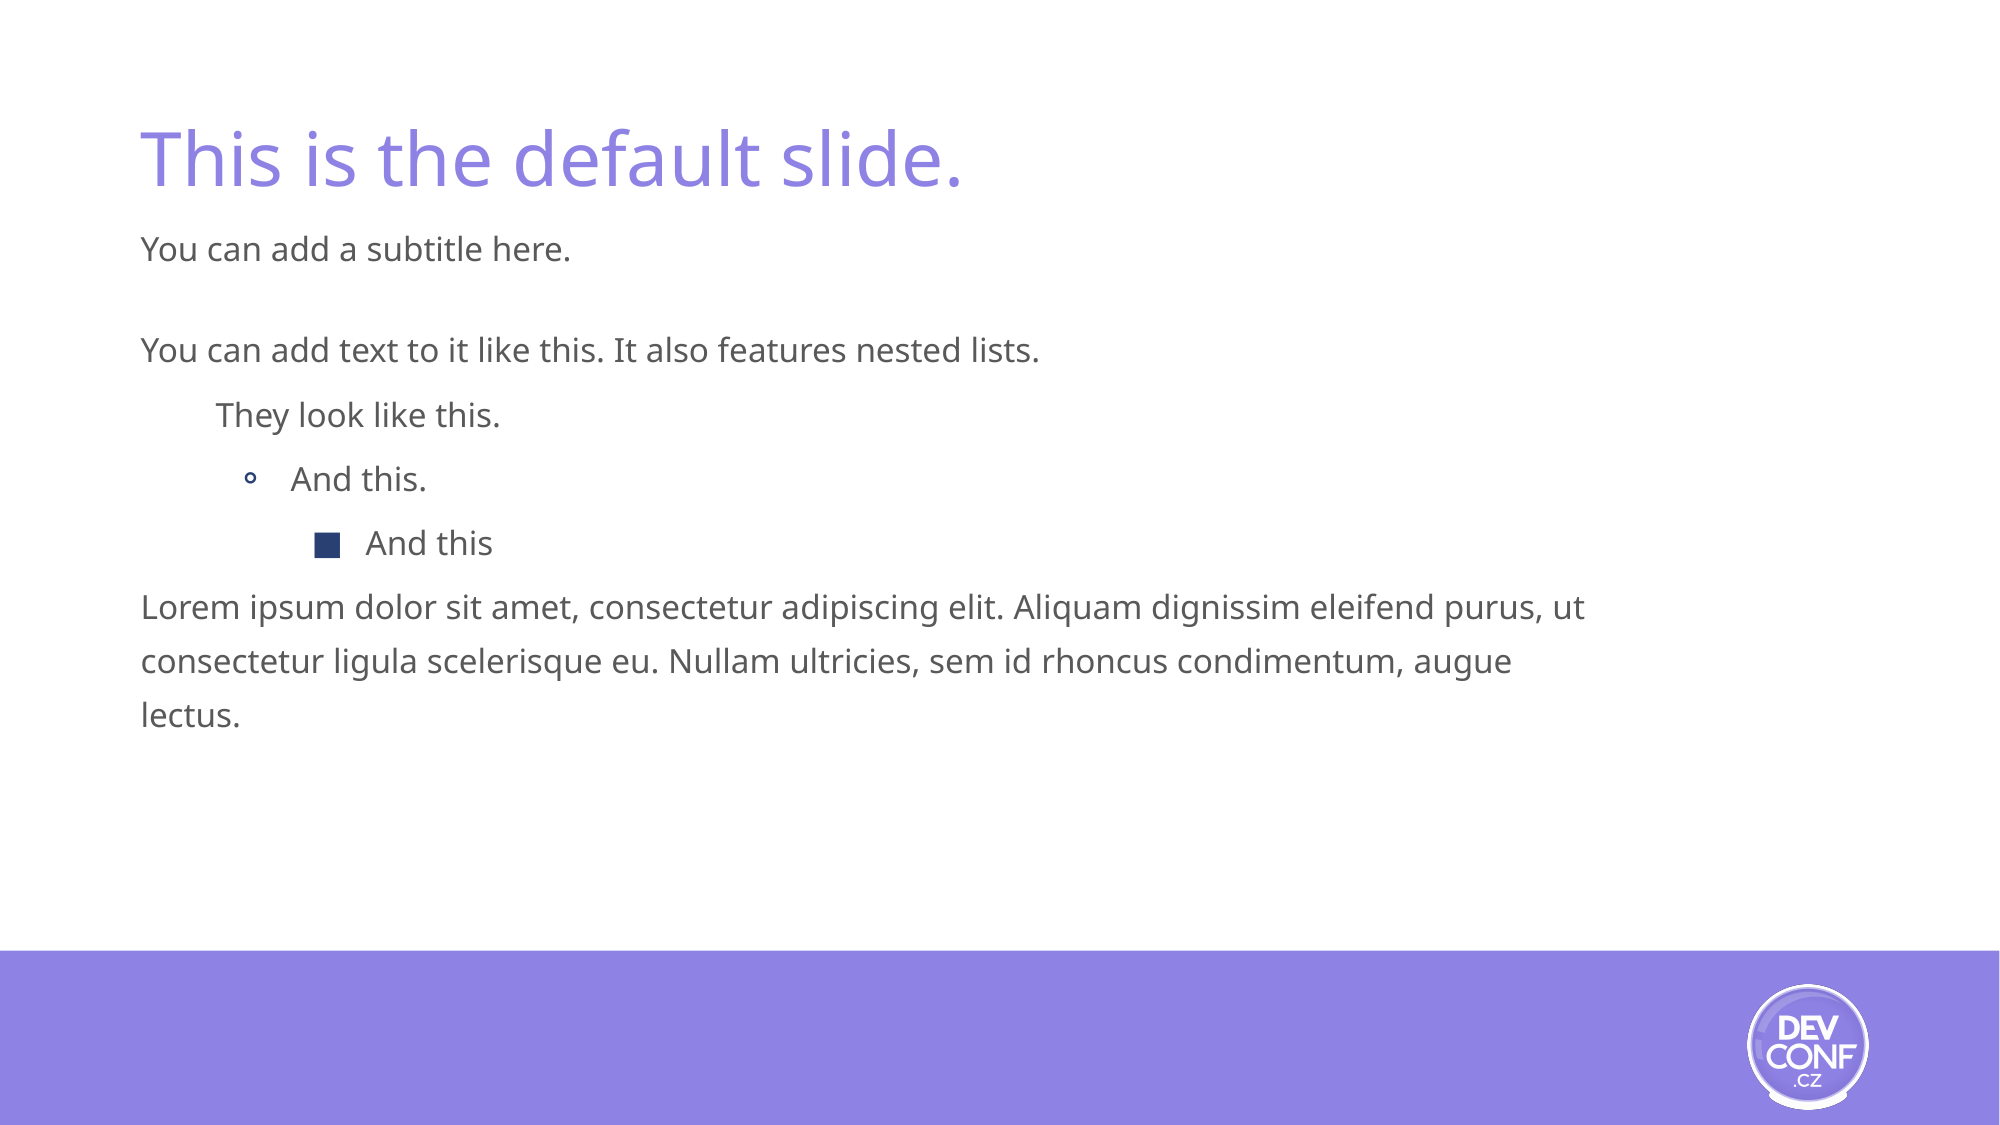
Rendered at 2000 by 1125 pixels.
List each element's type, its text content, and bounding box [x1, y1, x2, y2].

subtitle You can add a subtitle here. [140, 218, 1619, 277]
list You can add text to it like this. It also features nested lists. They look like this. And this. And this Lorem ipsum dolor sit amet, consectetur adipiscing elit. Aliquam dignissim eleifend purus, ut consectetur ligula scelerisque eu. Nullam ultricies, sem id rhoncus condimentum, augue lectus. [140, 315, 1619, 893]
title This is the default slide. [140, 93, 1619, 218]
picture [1747, 984, 1869, 1110]
